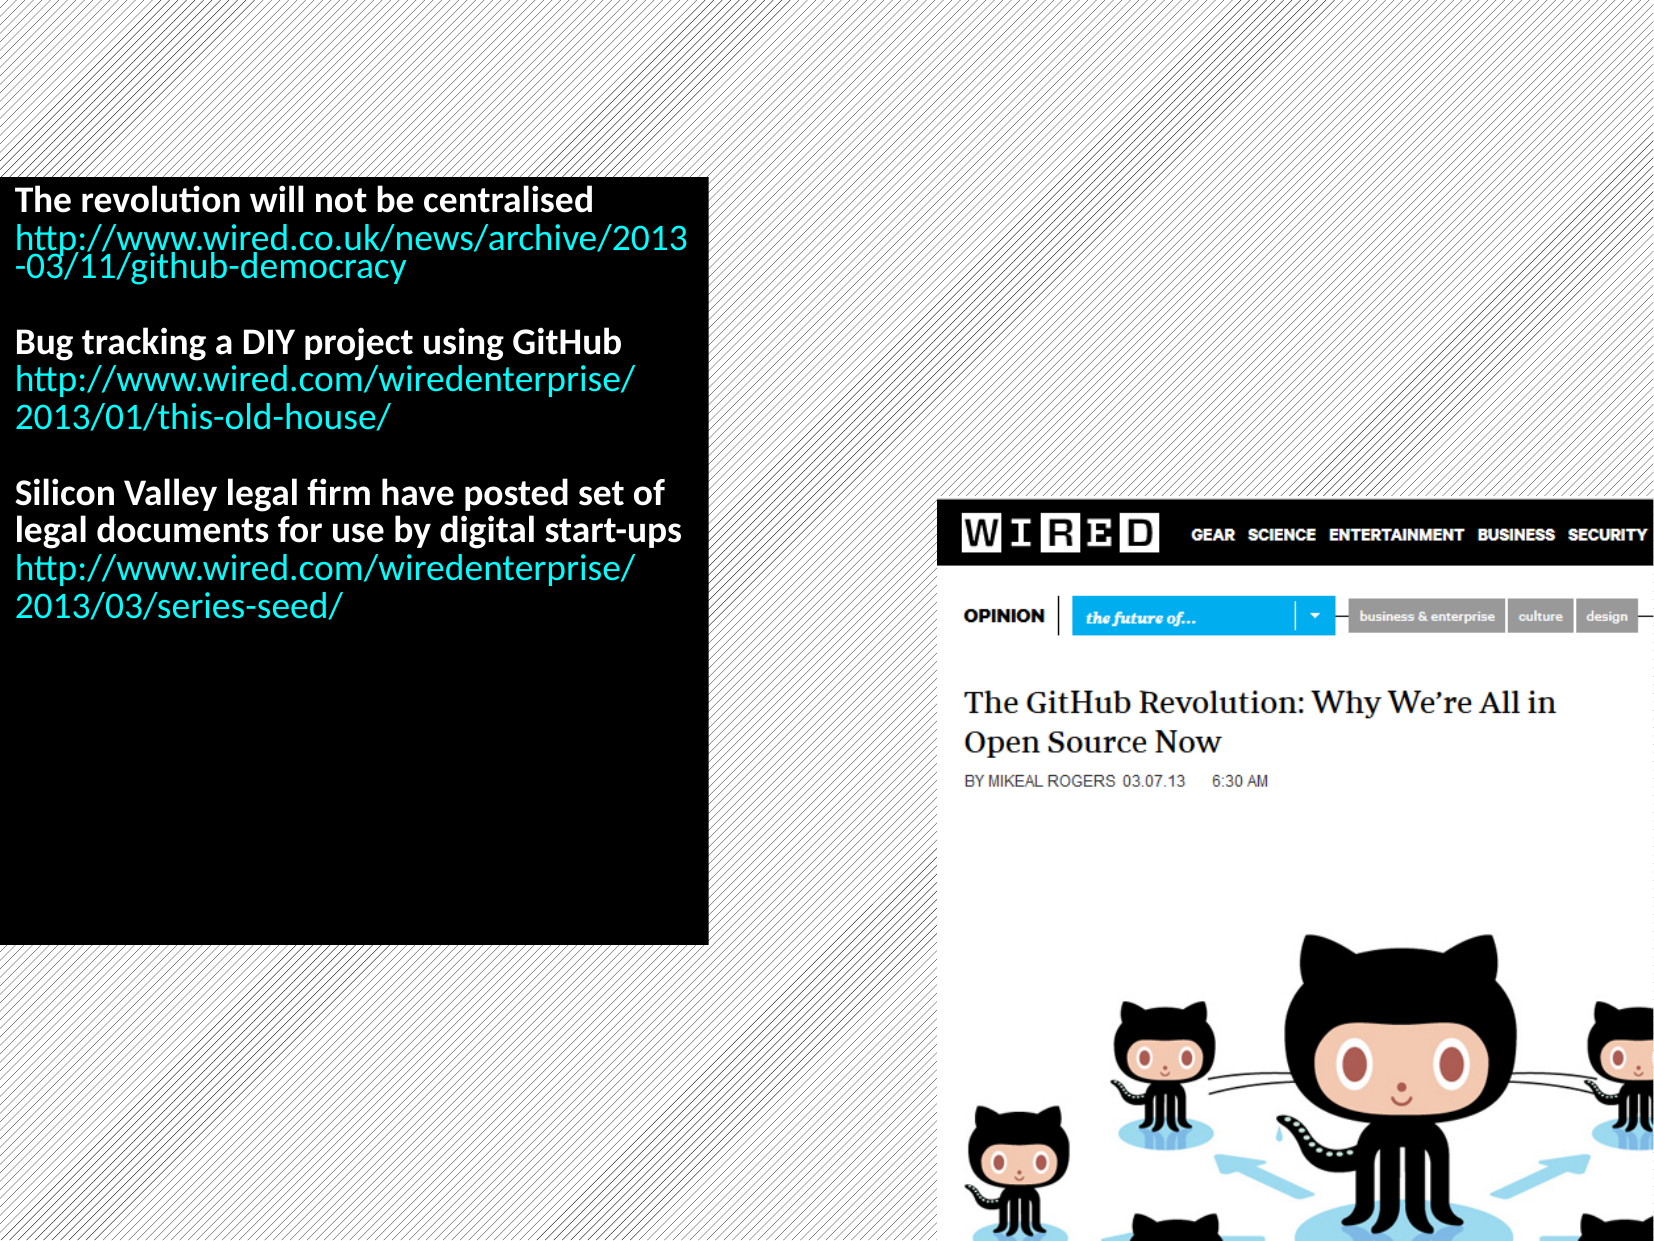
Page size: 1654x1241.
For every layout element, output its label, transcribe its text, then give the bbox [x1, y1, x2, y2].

text_box The revolution will not be centralised http://www.wired.co.uk/news/archive/2013-03/11/github-democracy Bug tracking a DIY project using GitHub http://www.wired.com/wiredenterprise/2013/01/this-old-house/ Silicon Valley legal firm have posted set of legal documents for use by digital start-ups http://www.wired.com/wiredenterprise/2013/03/series-seed/ [0, 177, 709, 945]
picture [937, 496, 1654, 1241]
